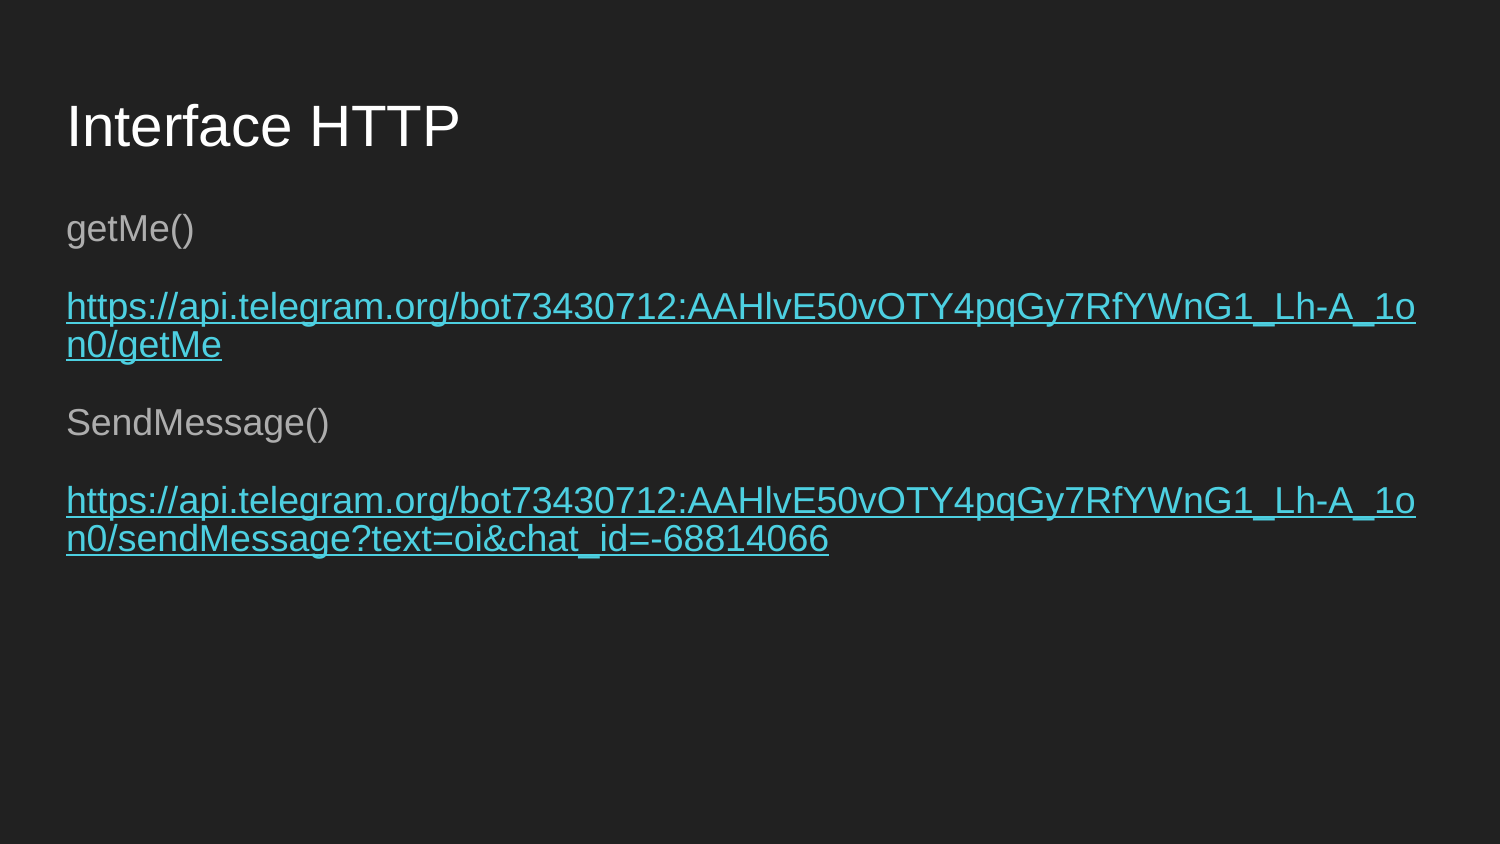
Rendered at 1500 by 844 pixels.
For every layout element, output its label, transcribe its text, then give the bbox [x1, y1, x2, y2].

title Interface HTTP [51, 72, 1449, 167]
list getMe() https://api.telegram.org/bot73430712:AAHlvE50vOTY4pqGy7RfYWnG1_Lh-A_1on0/getMe SendMessage() https://api.telegram.org/bot73430712:AAHlvE50vOTY4pqGy7RfYWnG1_Lh-A_1on0/sendMessage?text=oi&chat_id=-68814066 [51, 189, 1449, 750]
